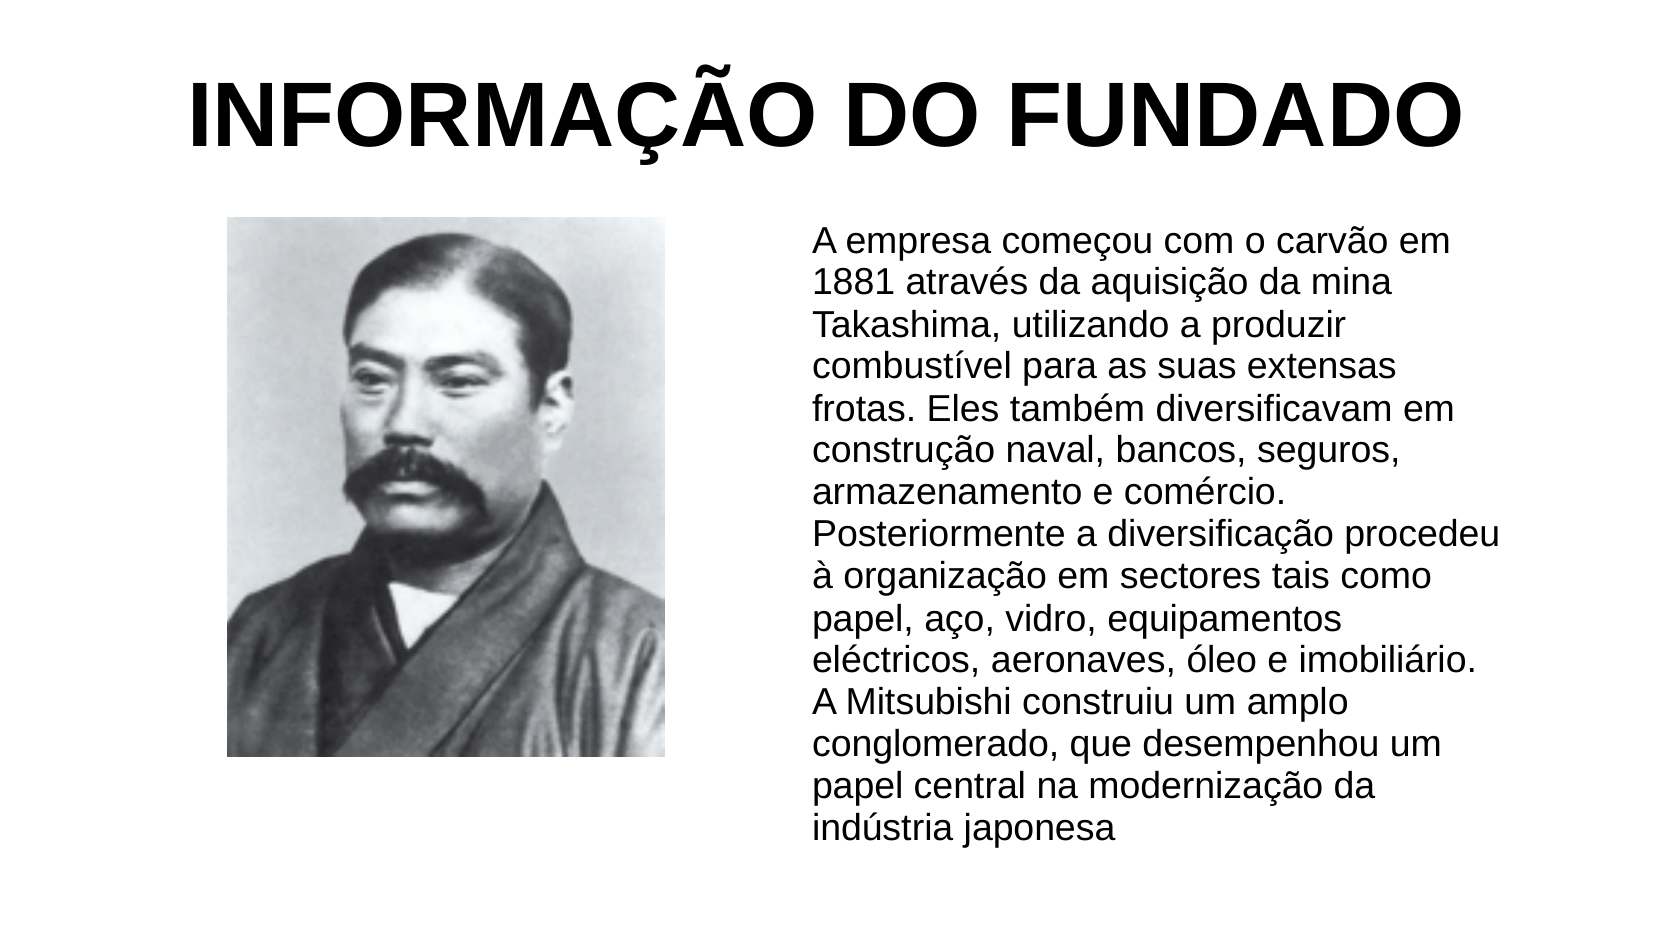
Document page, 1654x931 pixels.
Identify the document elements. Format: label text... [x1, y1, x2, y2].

picture [227, 217, 665, 758]
text_box A empresa começou com o carvão em 1881 através da aquisição da mina Takashima, utilizando a produzir combustível para as suas extensas frotas. Eles também diversificavam em construção naval, bancos, seguros, armazenamento e comércio. Posteriormente a diversificação procedeu à organização em sectores tais como papel, aço, vidro, equipamentos eléctricos, aeronaves, óleo e imobiliário. A Mitsubishi construiu um amplo conglomerado, que desempenhou um papel central na modernização da indústria japonesa [797, 211, 1524, 857]
title INFORMAÇÃO DO FUNDADO [82, 37, 1571, 193]
